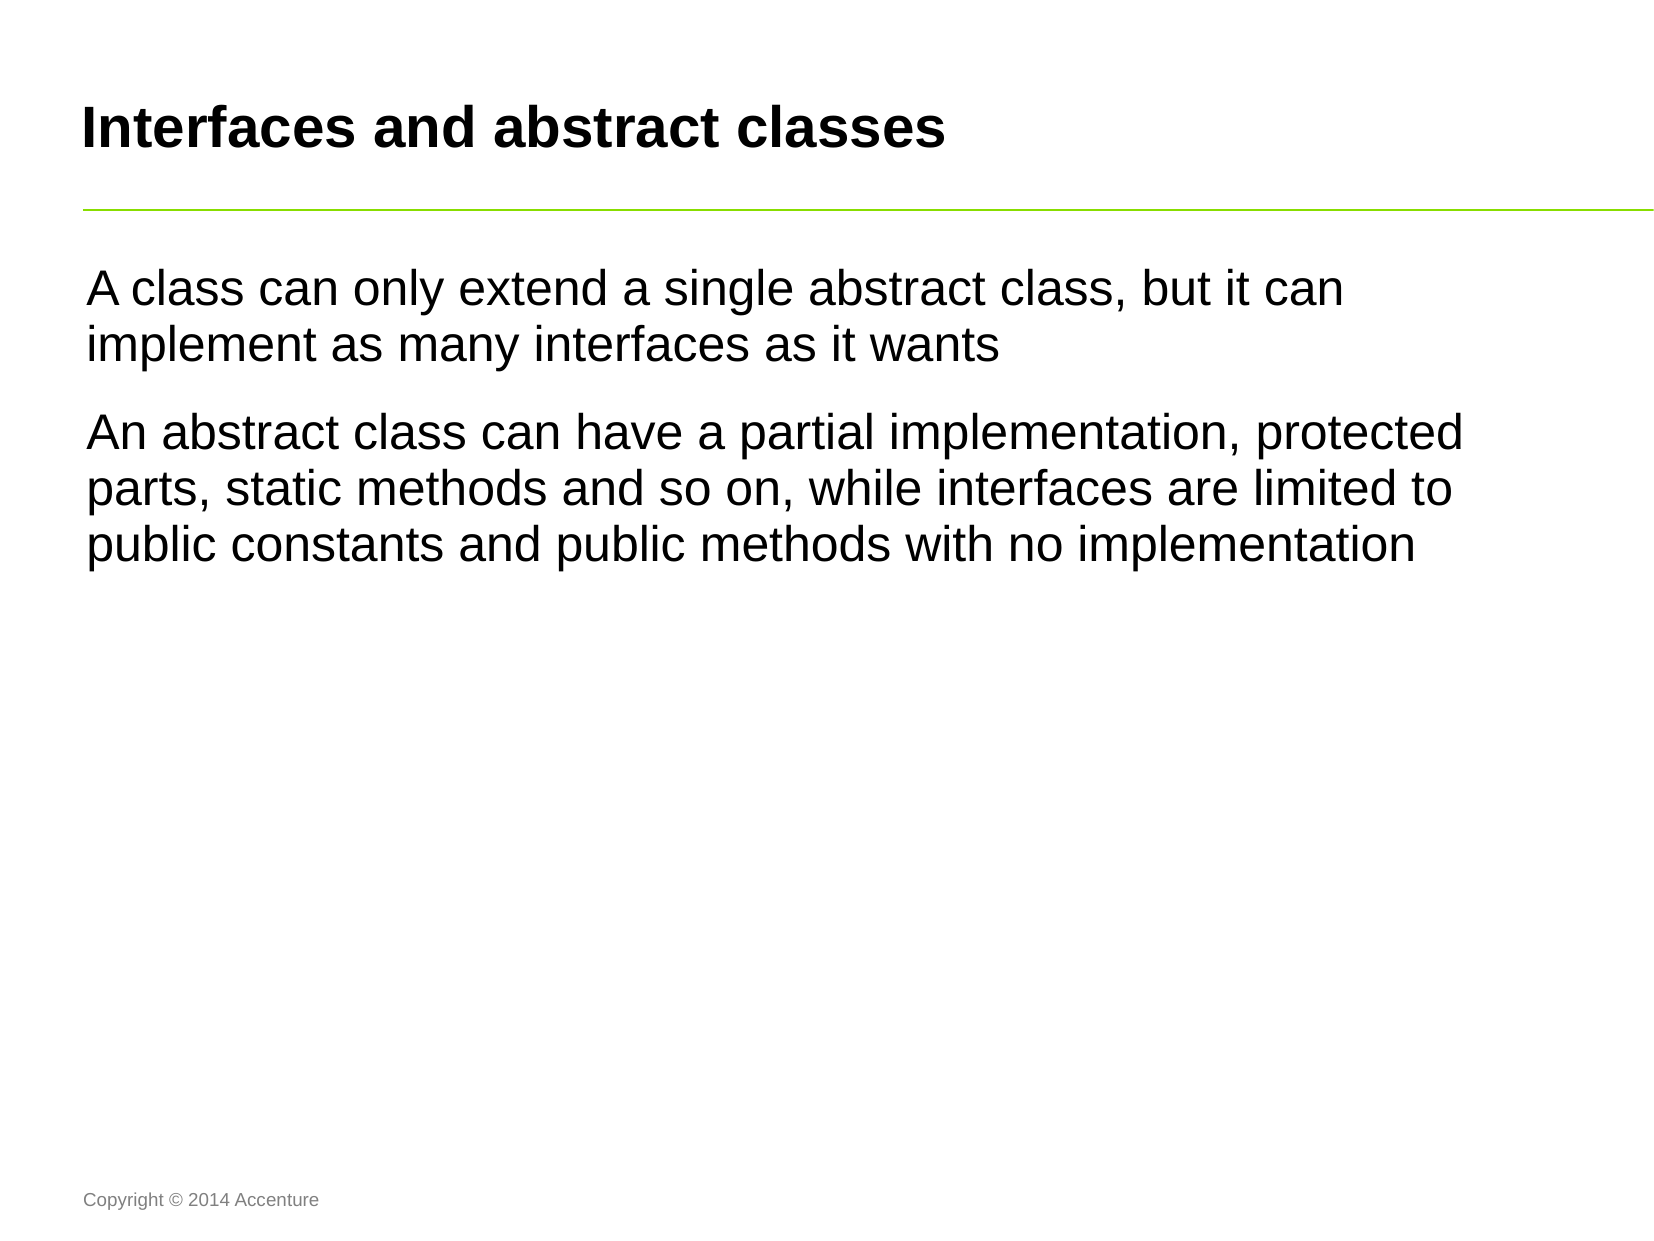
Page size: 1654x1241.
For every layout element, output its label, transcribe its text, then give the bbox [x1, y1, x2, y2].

title Interfaces and abstract classes [81, 56, 1654, 199]
list A class can only extend a single abstract class, but it can implement as many interfaces as it wants An abstract class can have a partial implementation, protected parts, static methods and so on, while interfaces are limited to public constants and public methods with no implementation [86, 260, 1576, 1170]
